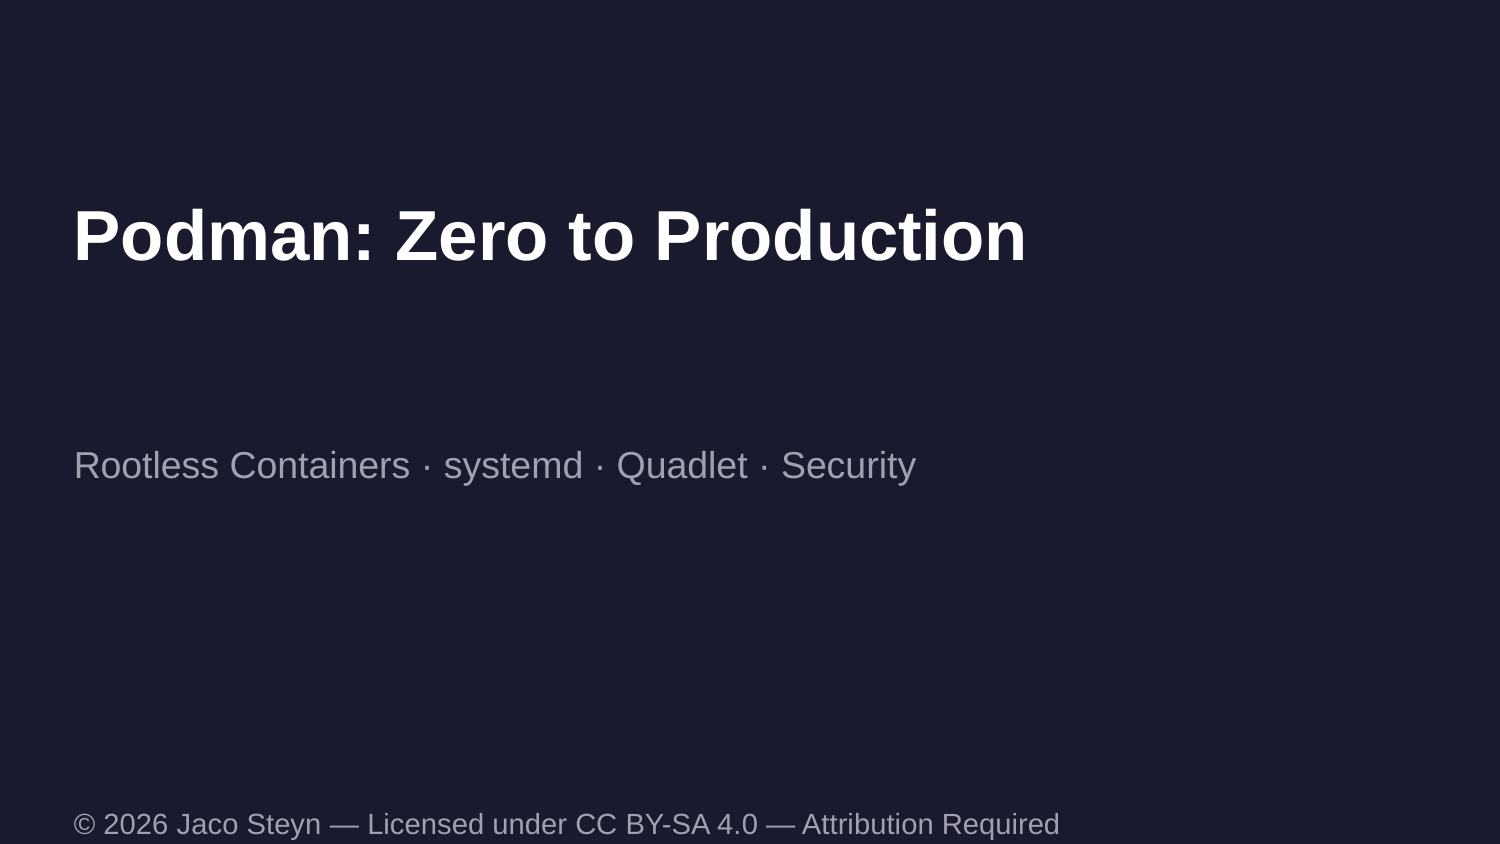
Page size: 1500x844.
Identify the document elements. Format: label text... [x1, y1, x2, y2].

title Podman: Zero to Production [59, 188, 1441, 426]
subtitle Rootless Containers · systemd · Quadlet · Security [59, 437, 1441, 532]
text_box © 2026 Jaco Steyn — Licensed under CC BY-SA 4.0 — Attribution Required [59, 800, 1441, 836]
